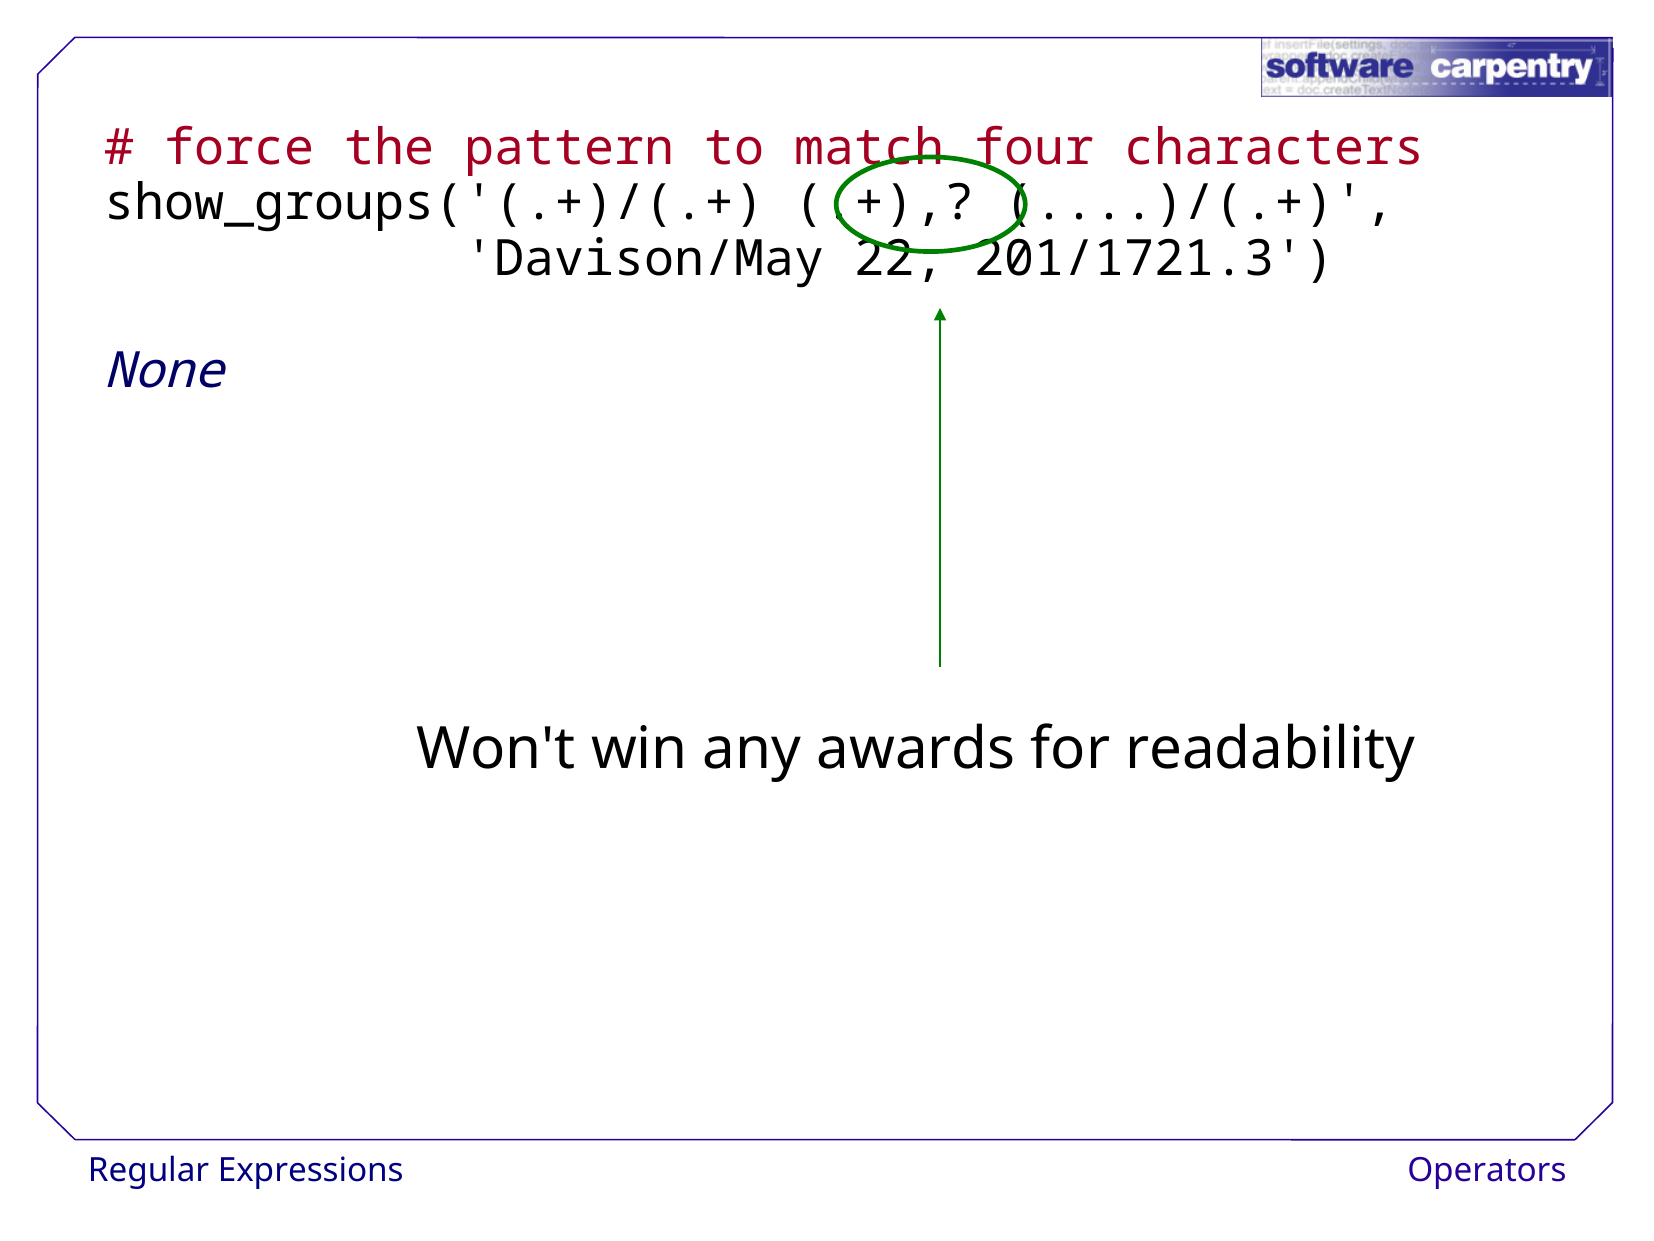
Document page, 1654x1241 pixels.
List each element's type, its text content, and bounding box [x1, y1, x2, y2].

picture [1261, 39, 1613, 97]
text_box # force the pattern to match four characters show_groups('(.+)/(.+) (.+),? (....)/(.+)', 'Davison/May 22, 201/1721.3') None [89, 112, 1512, 1074]
text_box Won't win any awards for readability [401, 667, 1479, 788]
